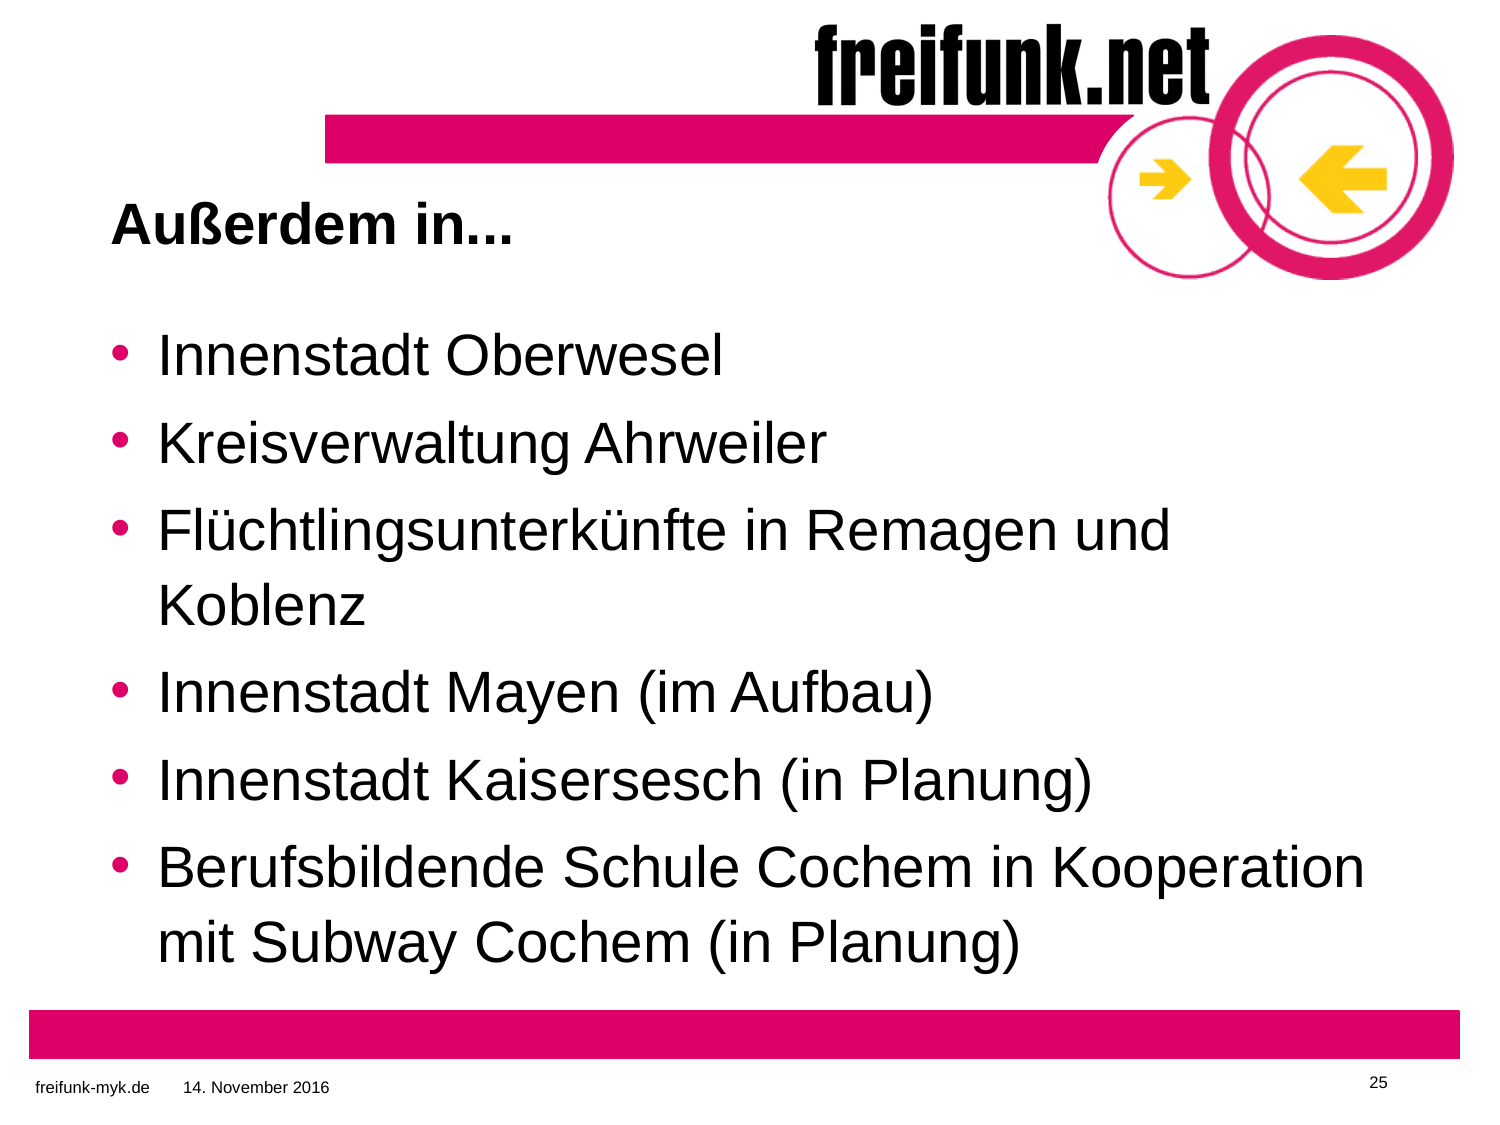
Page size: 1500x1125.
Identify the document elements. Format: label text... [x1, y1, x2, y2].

list Innenstadt Oberwesel Kreisverwaltung Ahrweiler Flüchtlingsunterkünfte in Remagen und Koblenz Innenstadt Mayen (im Aufbau) Innenstadt Kaisersesch (in Planung) Berufsbildende Schule Cochem in Kooperation mit Subway Cochem (in Planung) [110, 312, 1392, 1000]
title Außerdem in... [110, 160, 1093, 282]
picture [816, 24, 1454, 280]
